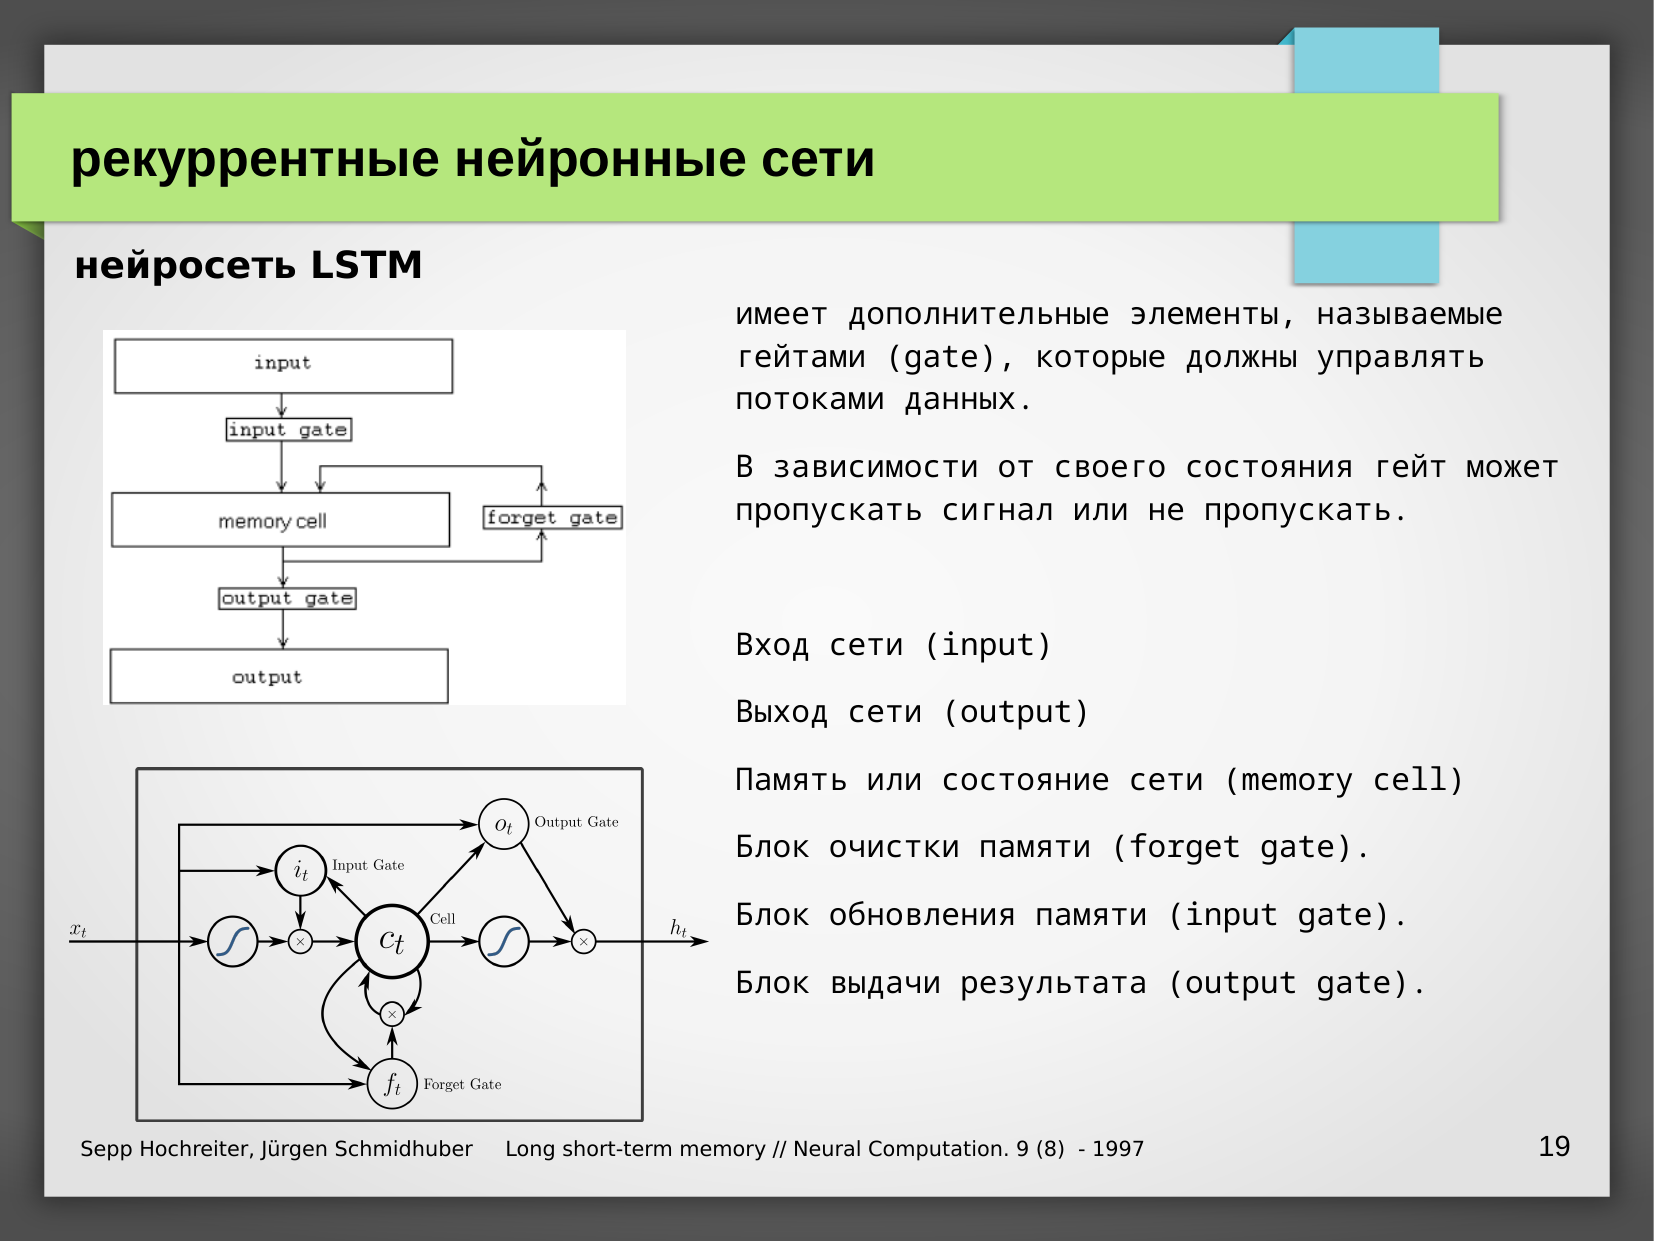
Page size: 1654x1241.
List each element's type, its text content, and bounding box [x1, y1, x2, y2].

title рекуррентные нейронные сети [70, 118, 1205, 199]
text_box Sepp Hochreiter, Jürgen Schmidhuber Long short-term memory // Neural Computation. 9 (8) - 1997 [59, 1130, 1524, 1170]
text_box имеет дополнительные элементы, называемые гейтами (gate), которые должны управлять потоками данных. В зависимости от своего состояния гейт может пропускать сигнал или не пропускать. Вход сети (input) Выход сети (output) Память или состояние сети (memory cell) Блок очистки памяти (forget gate). Блок обновления памяти (input gate). Блок выдачи результата (output gate). [720, 283, 1583, 981]
picture [0, 0, 1654, 1241]
text_box нейросеть LSTM [59, 236, 804, 343]
